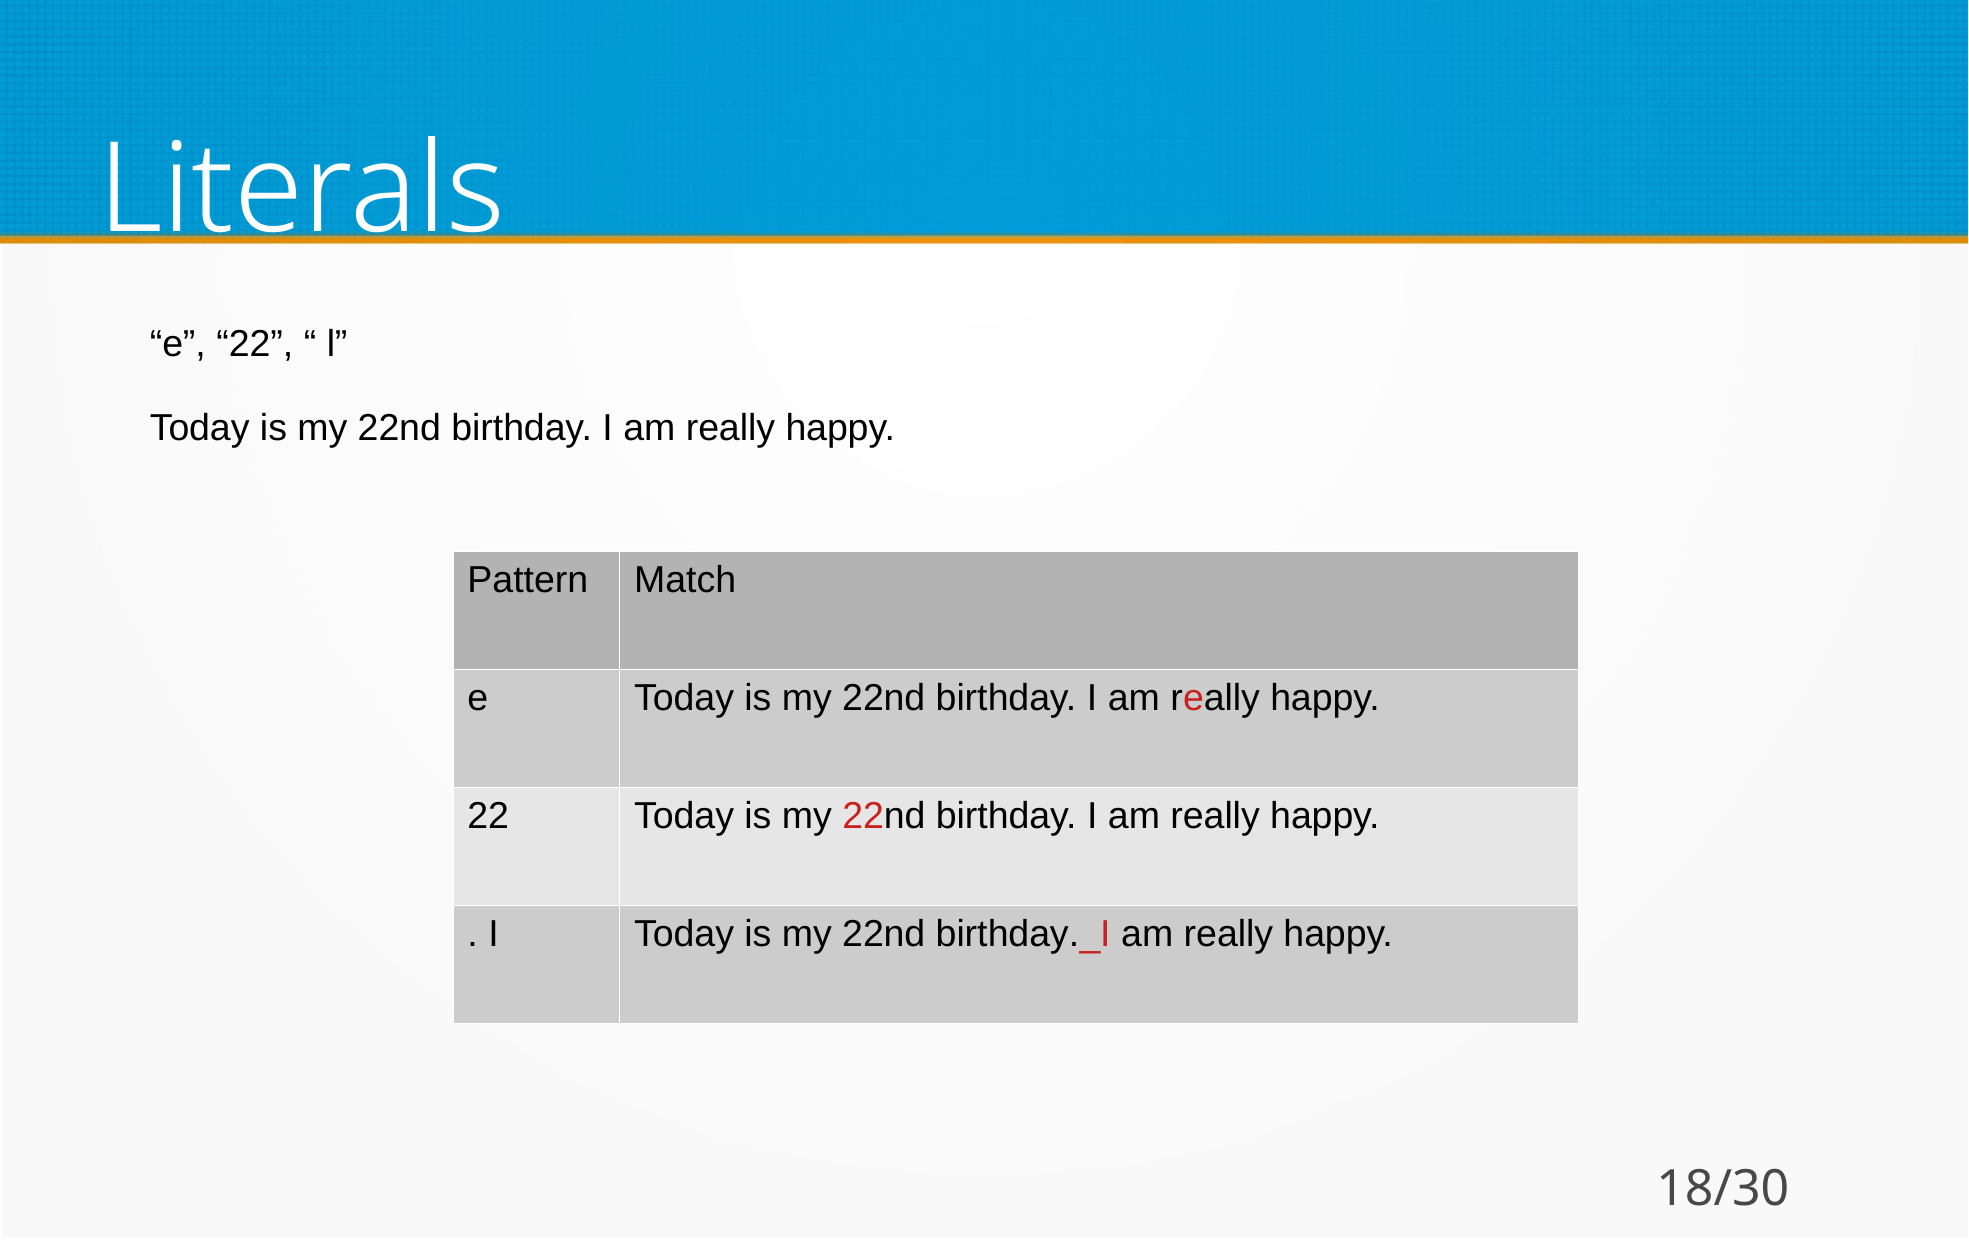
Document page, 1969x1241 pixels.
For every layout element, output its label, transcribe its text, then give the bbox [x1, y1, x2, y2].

table_cell 22 [454, 788, 619, 905]
table_cell Today is my 22nd birthday. I am really happy. [620, 670, 1578, 787]
table_header Pattern [454, 552, 619, 669]
table_header Match [620, 552, 1578, 669]
table_cell . I [454, 906, 619, 1023]
table_cell e [454, 670, 619, 787]
text_box “e”, “22”, “ l” Today is my 22nd birthday. I am really happy. [135, 315, 961, 498]
title Literals [98, 49, 1870, 257]
table_cell Today is my 22nd birthday. I am really happy. [620, 788, 1578, 905]
table_cell Today is my 22nd birthday._I am really happy. [620, 906, 1578, 1023]
picture [0, 233, 1969, 1241]
